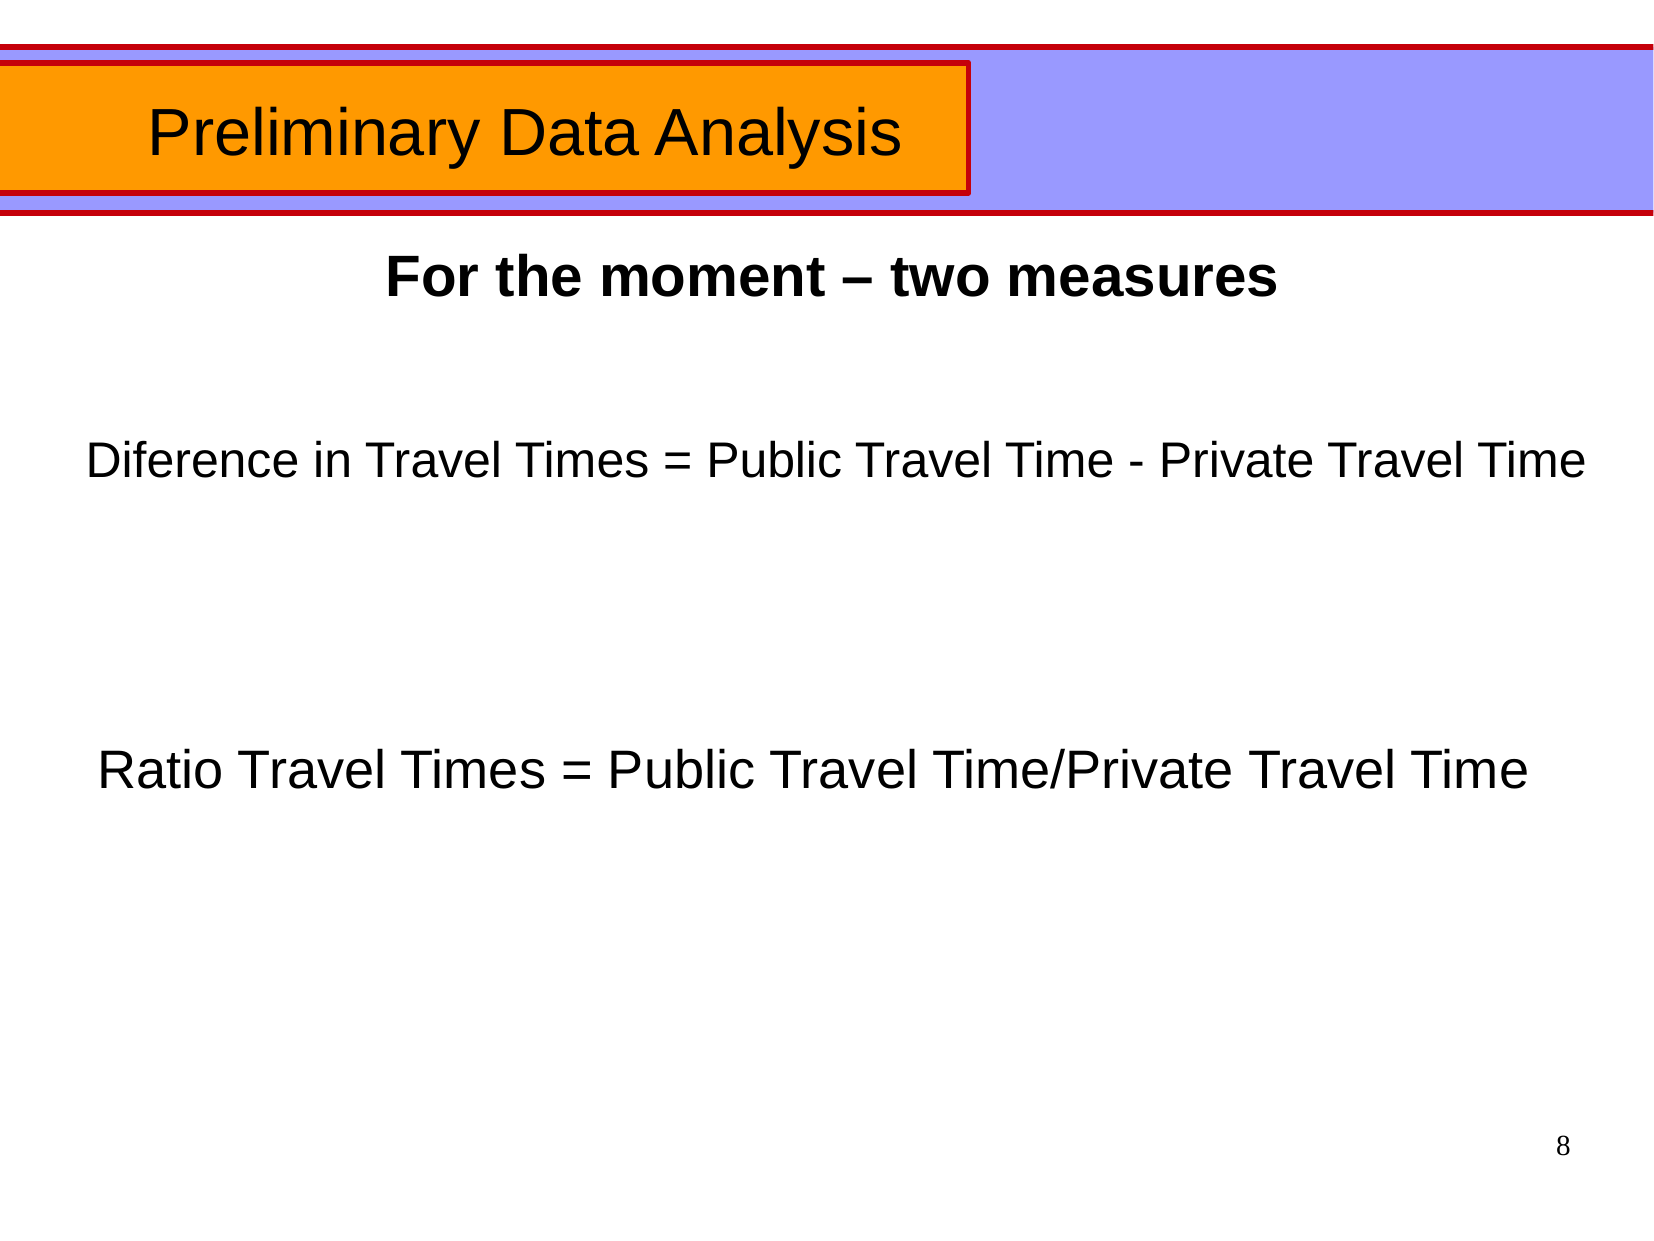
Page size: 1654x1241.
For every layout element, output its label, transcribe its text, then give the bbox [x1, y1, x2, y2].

text_box For the moment – two measures [129, 236, 1536, 317]
title Preliminary Data Analysis [82, 57, 969, 207]
text_box Ratio Travel Times = Public Travel Time/Private Travel Time [82, 732, 1595, 832]
text_box [0, 47, 1654, 213]
text_box Diference in Travel Times = Public Travel Time - Private Travel Time [70, 425, 1607, 552]
